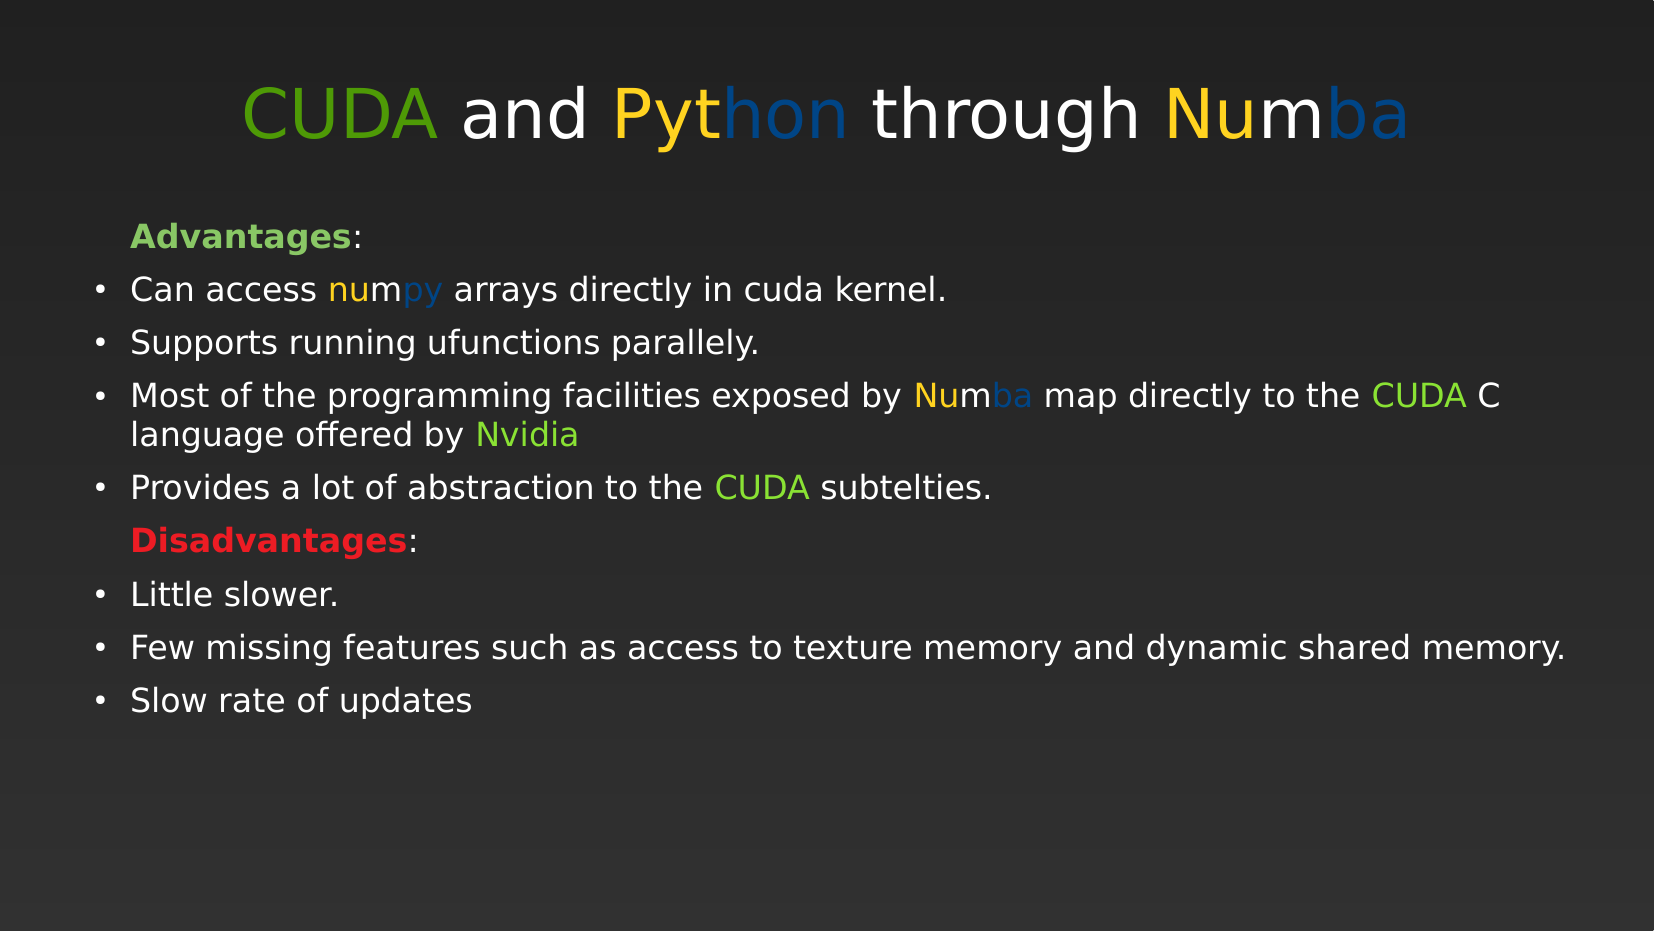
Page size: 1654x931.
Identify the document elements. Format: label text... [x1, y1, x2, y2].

title CUDA and Python through Numba [82, 37, 1571, 193]
list Advantages: Can access numpy arrays directly in cuda kernel. Supports running ufunctions parallely. Most of the programming facilities exposed by Numba map directly to the CUDA C language offered by Nvidia Provides a lot of abstraction to the CUDA subtelties. Disadvantages: Little slower. Few missing features such as access to texture memory and dynamic shared memory. Slow rate of updates [82, 217, 1571, 758]
